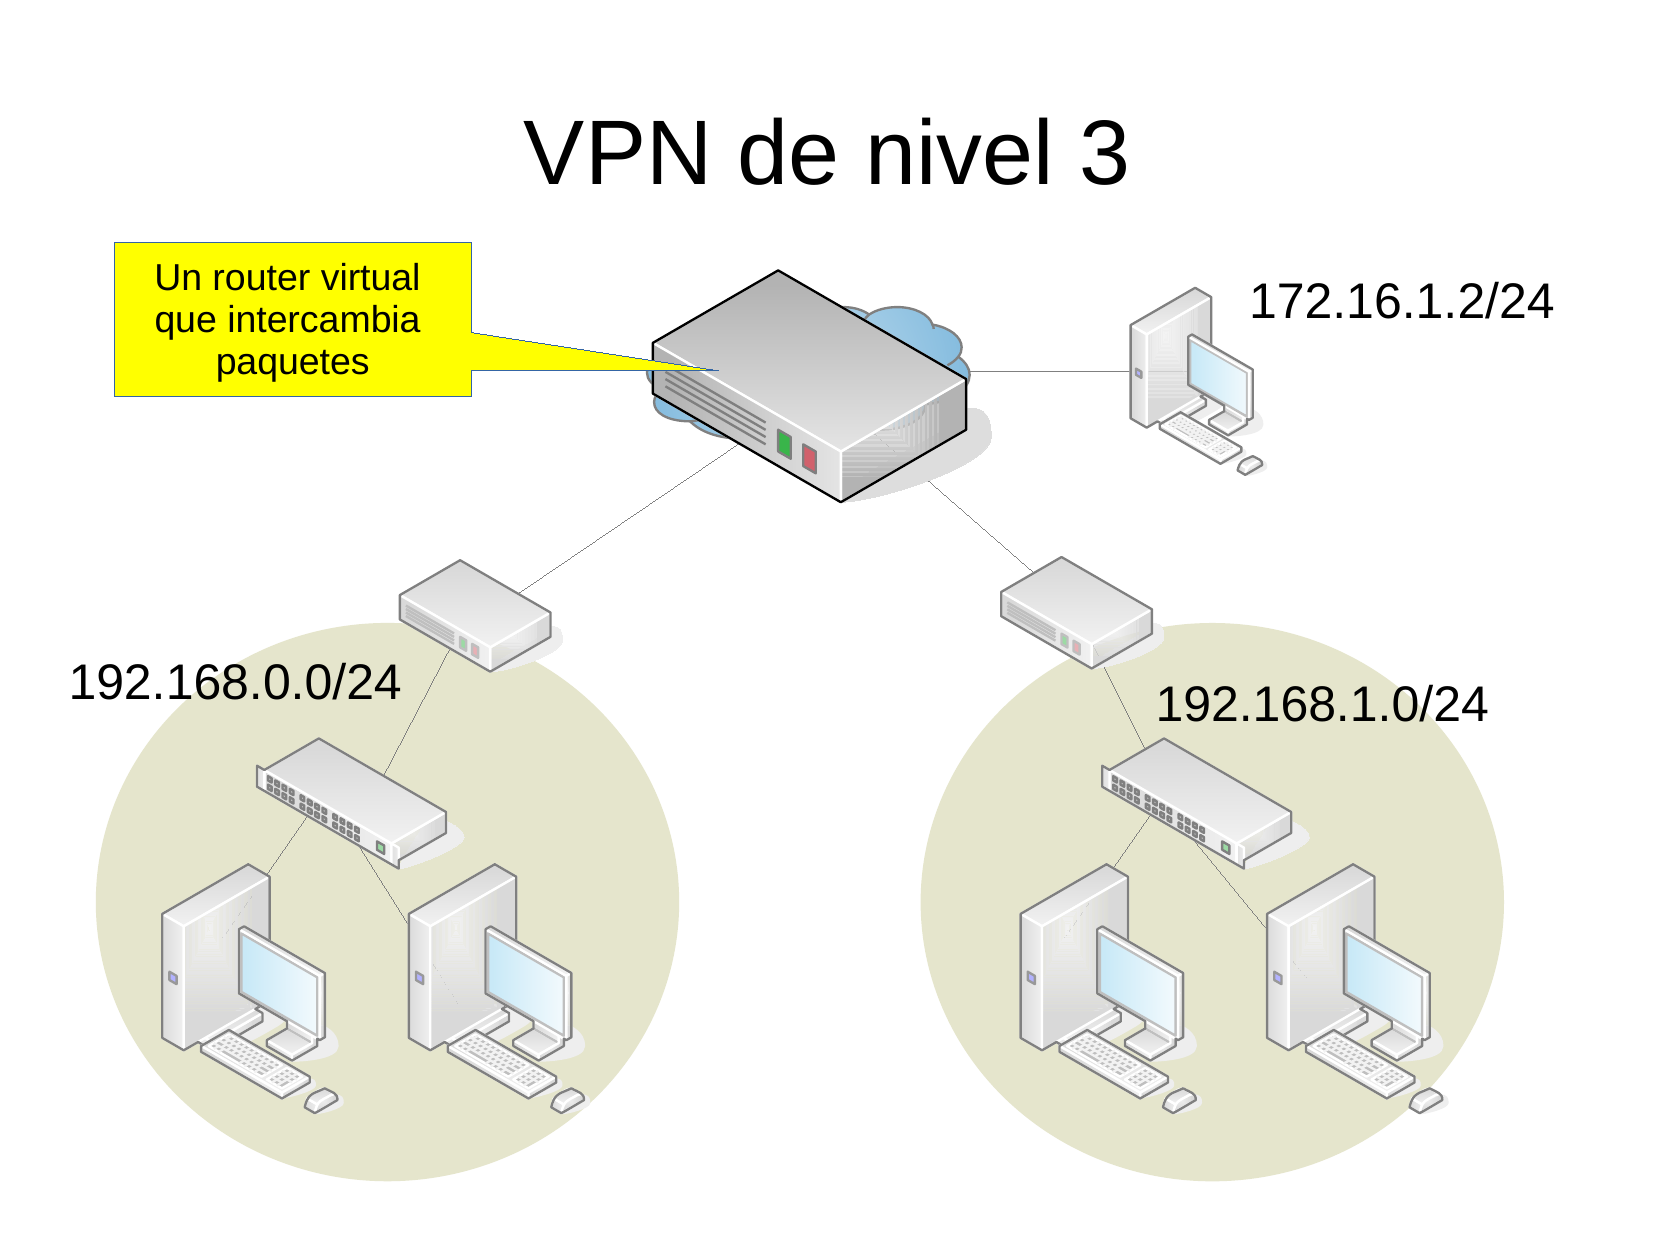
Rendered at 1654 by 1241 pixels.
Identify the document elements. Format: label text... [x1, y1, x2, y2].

text_box 192.168.0.0/24 [53, 647, 417, 718]
text_box 192.168.1.0/24 [1140, 668, 1504, 740]
title VPN de nivel 3 [83, 49, 1572, 242]
text_box Un router virtual que intercambia paquetes [114, 242, 719, 397]
text_box 172.16.1.2/24 [1234, 266, 1570, 337]
text_box [655, 273, 964, 500]
text_box [53, 242, 1598, 1208]
